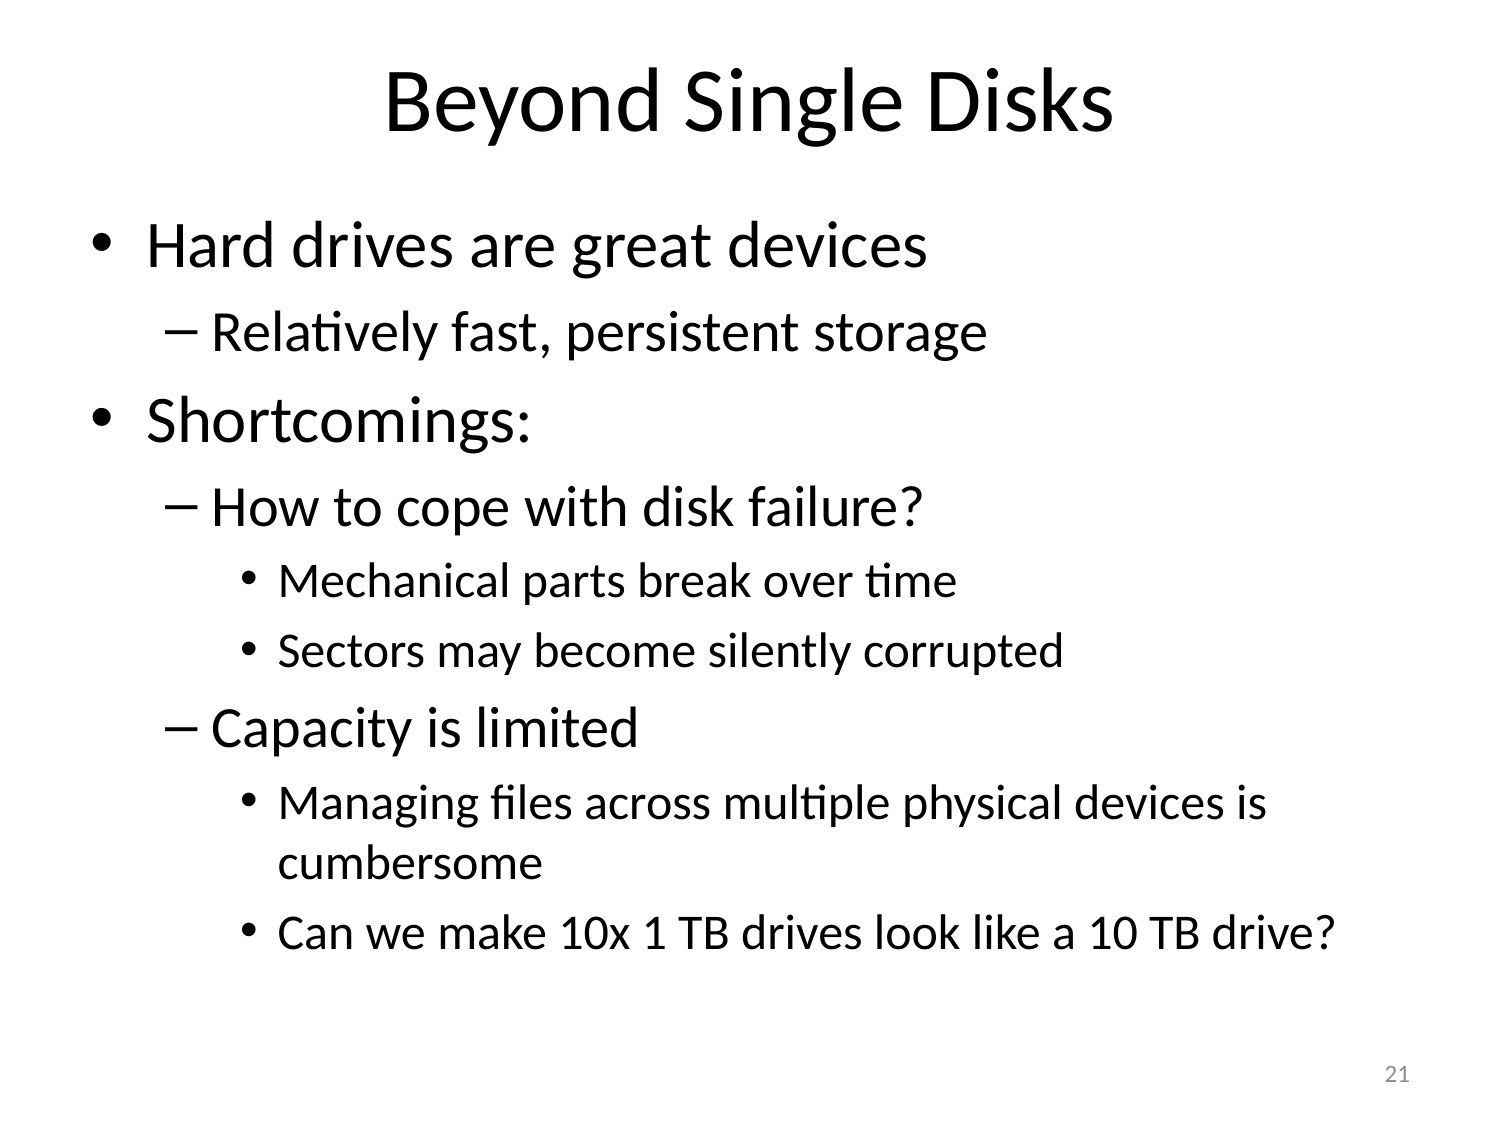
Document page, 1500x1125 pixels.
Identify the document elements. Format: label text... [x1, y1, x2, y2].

slide_number <number> [1074, 1042, 1425, 1103]
list Hard drives are great devices Relatively fast, persistent storage Shortcomings: How to cope with disk failure? Mechanical parts break over time Sectors may become silently corrupted Capacity is limited Managing files across multiple physical devices is cumbersome Can we make 10x 1 TB drives look like a 10 TB drive? [75, 193, 1425, 1040]
title Beyond Single Disks [75, 1, 1425, 189]
